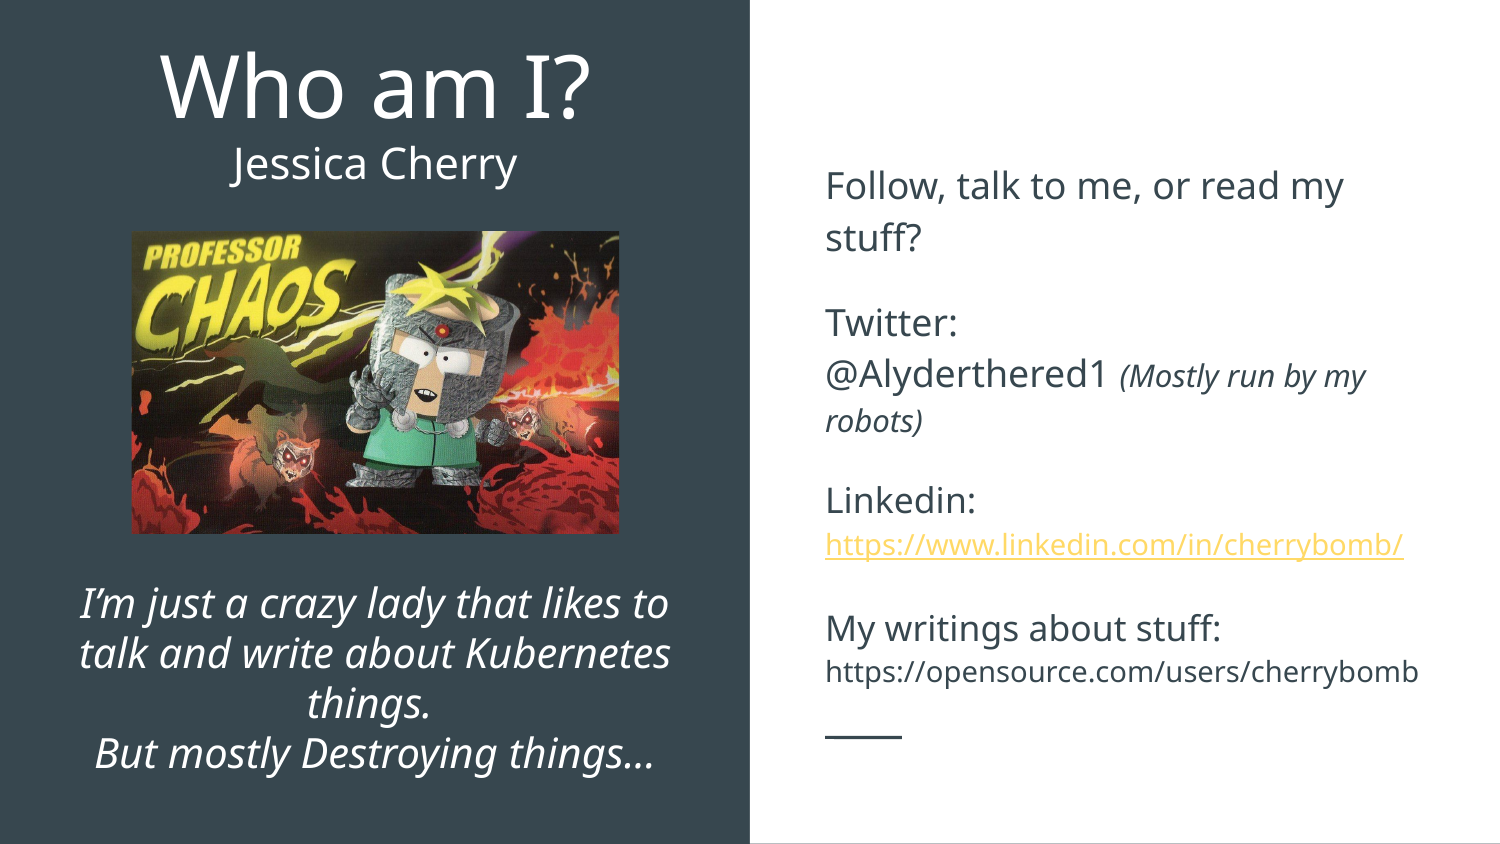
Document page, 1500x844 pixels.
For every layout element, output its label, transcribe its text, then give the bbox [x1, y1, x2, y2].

list Follow, talk to me, or read my stuff? Twitter: @Alyderthered1 (Mostly run by my robots) Linkedin: https://www.linkedin.com/in/cherrybomb/ My writings about stuff: https://opensource.com/users/cherrybomb [810, 118, 1440, 725]
title Who am I? Jessica Cherry [43, 27, 708, 204]
picture [131, 231, 620, 534]
subtitle I’m just a crazy lady that likes to talk and write about Kubernetes things. But mostly Destroying things... [43, 561, 708, 818]
